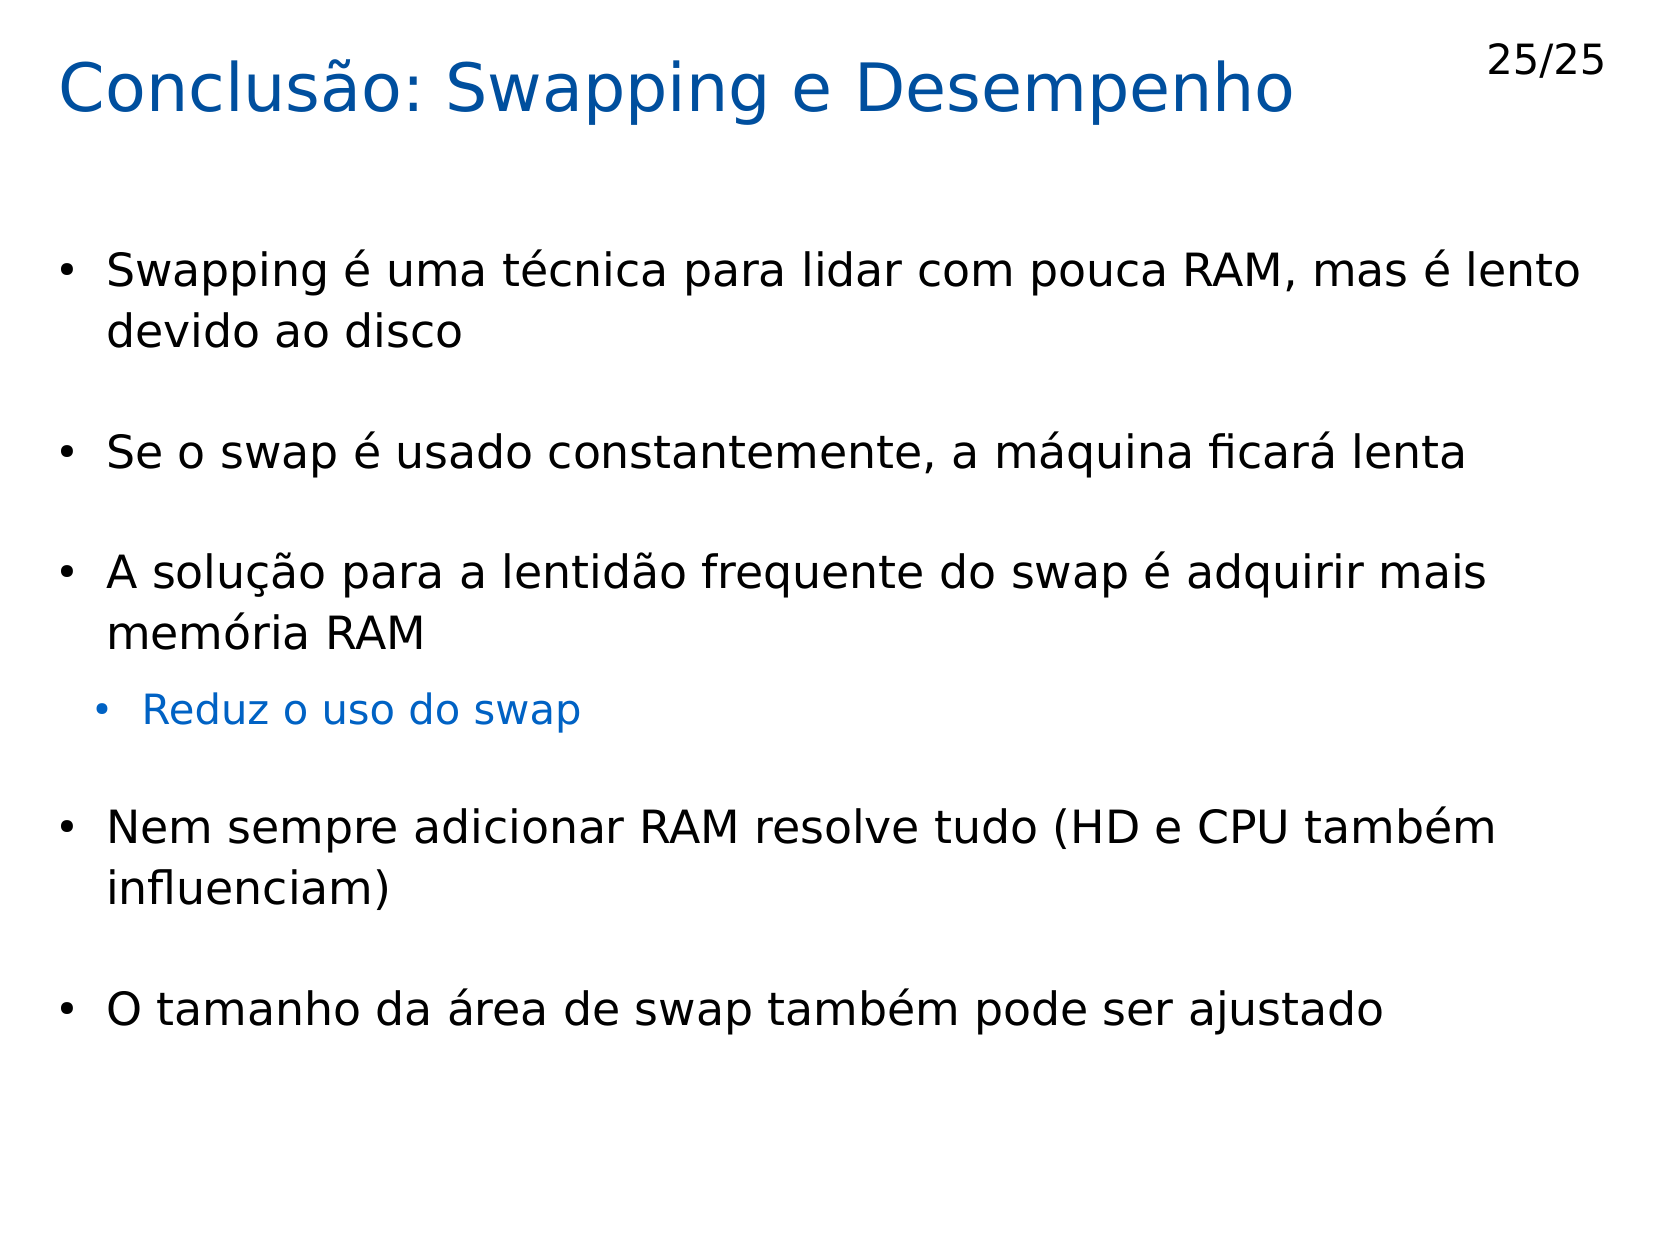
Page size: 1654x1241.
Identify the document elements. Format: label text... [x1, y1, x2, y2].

title Conclusão: Swapping e Desempenho [59, 29, 1506, 148]
list Swapping é uma técnica para lidar com pouca RAM, mas é lento devido ao disco Se o swap é usado constantemente, a máquina ficará lenta A solução para a lentidão frequente do swap é adquirir mais memória RAM Reduz o uso do swap Nem sempre adicionar RAM resolve tudo (HD e CPU também influenciam) O tamanho da área de swap também pode ser ajustado [59, 236, 1595, 1211]
